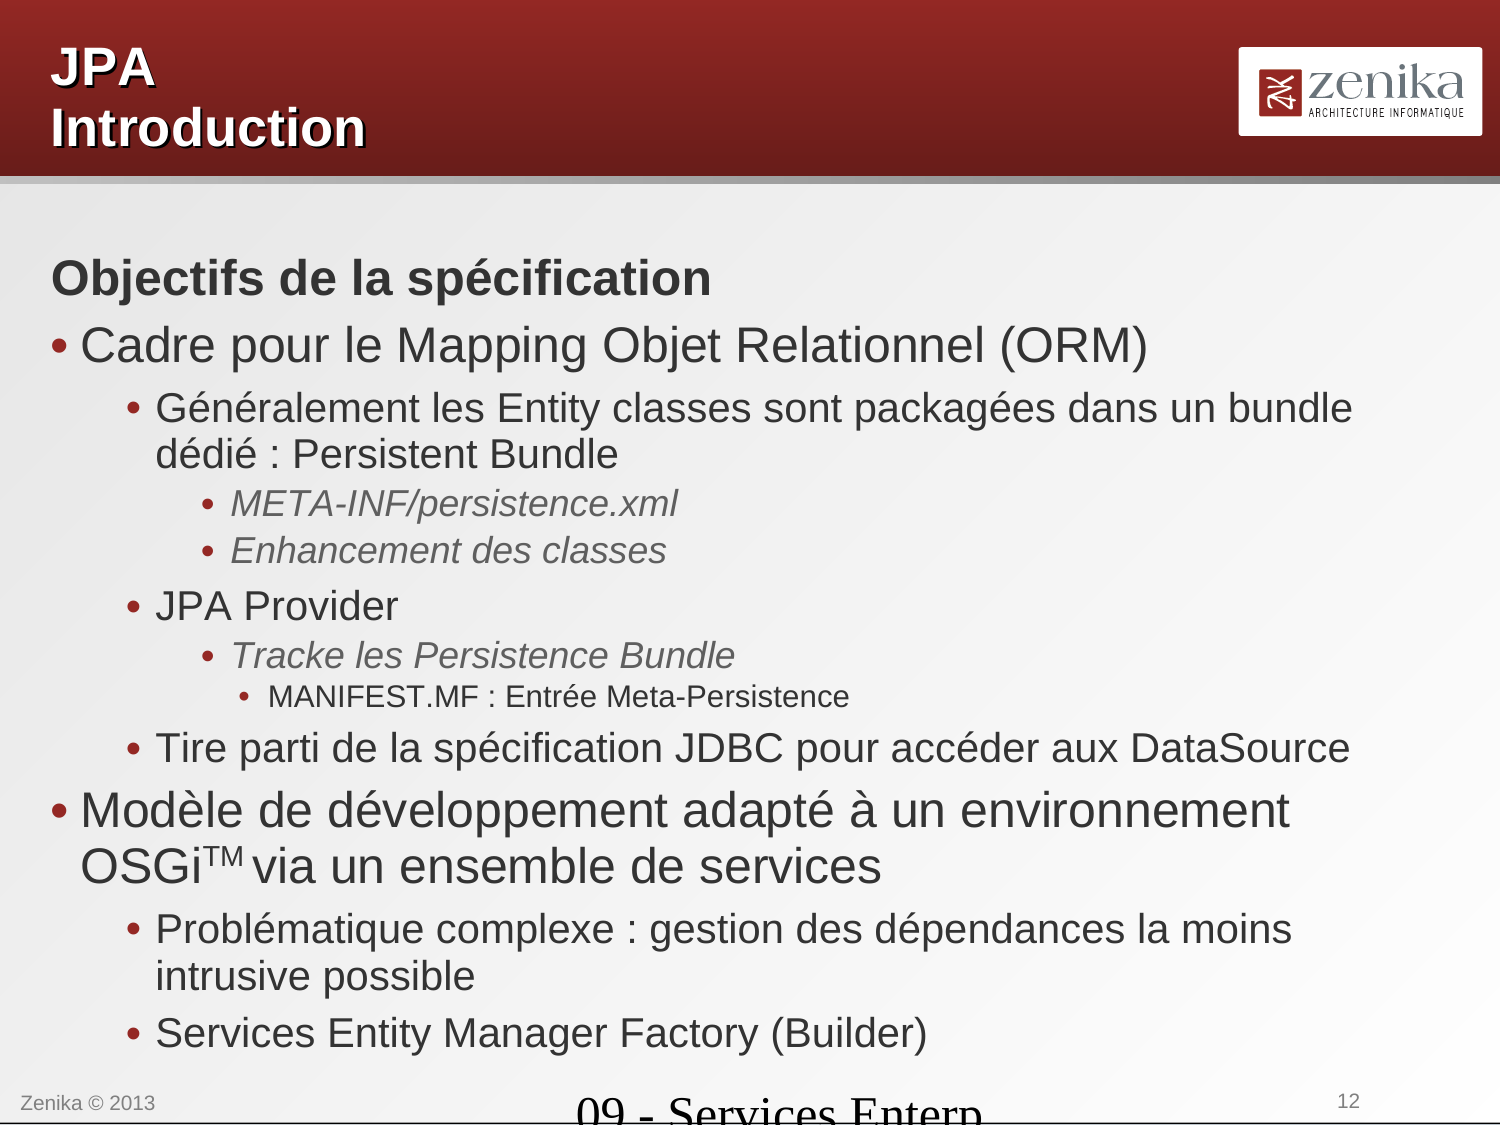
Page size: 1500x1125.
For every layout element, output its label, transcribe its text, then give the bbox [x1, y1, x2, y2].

list Objectifs de la spécification Cadre pour le Mapping Objet Relationnel (ORM) Généralement les Entity classes sont packagées dans un bundle dédié : Persistent Bundle META-INF/persistence.xml Enhancement des classes JPA Provider Tracke les Persistence Bundle MANIFEST.MF : Entrée Meta-Persistence Tire parti de la spécification JDBC pour accéder aux DataSource Modèle de développement adapté à un environnement OSGiTM via un ensemble de services Problématique complexe : gestion des dépendances la moins intrusive possible Services Entity Manager Factory (Builder) [50, 249, 1435, 1079]
picture [1257, 58, 1464, 125]
title JPA Introduction [50, 15, 1206, 180]
